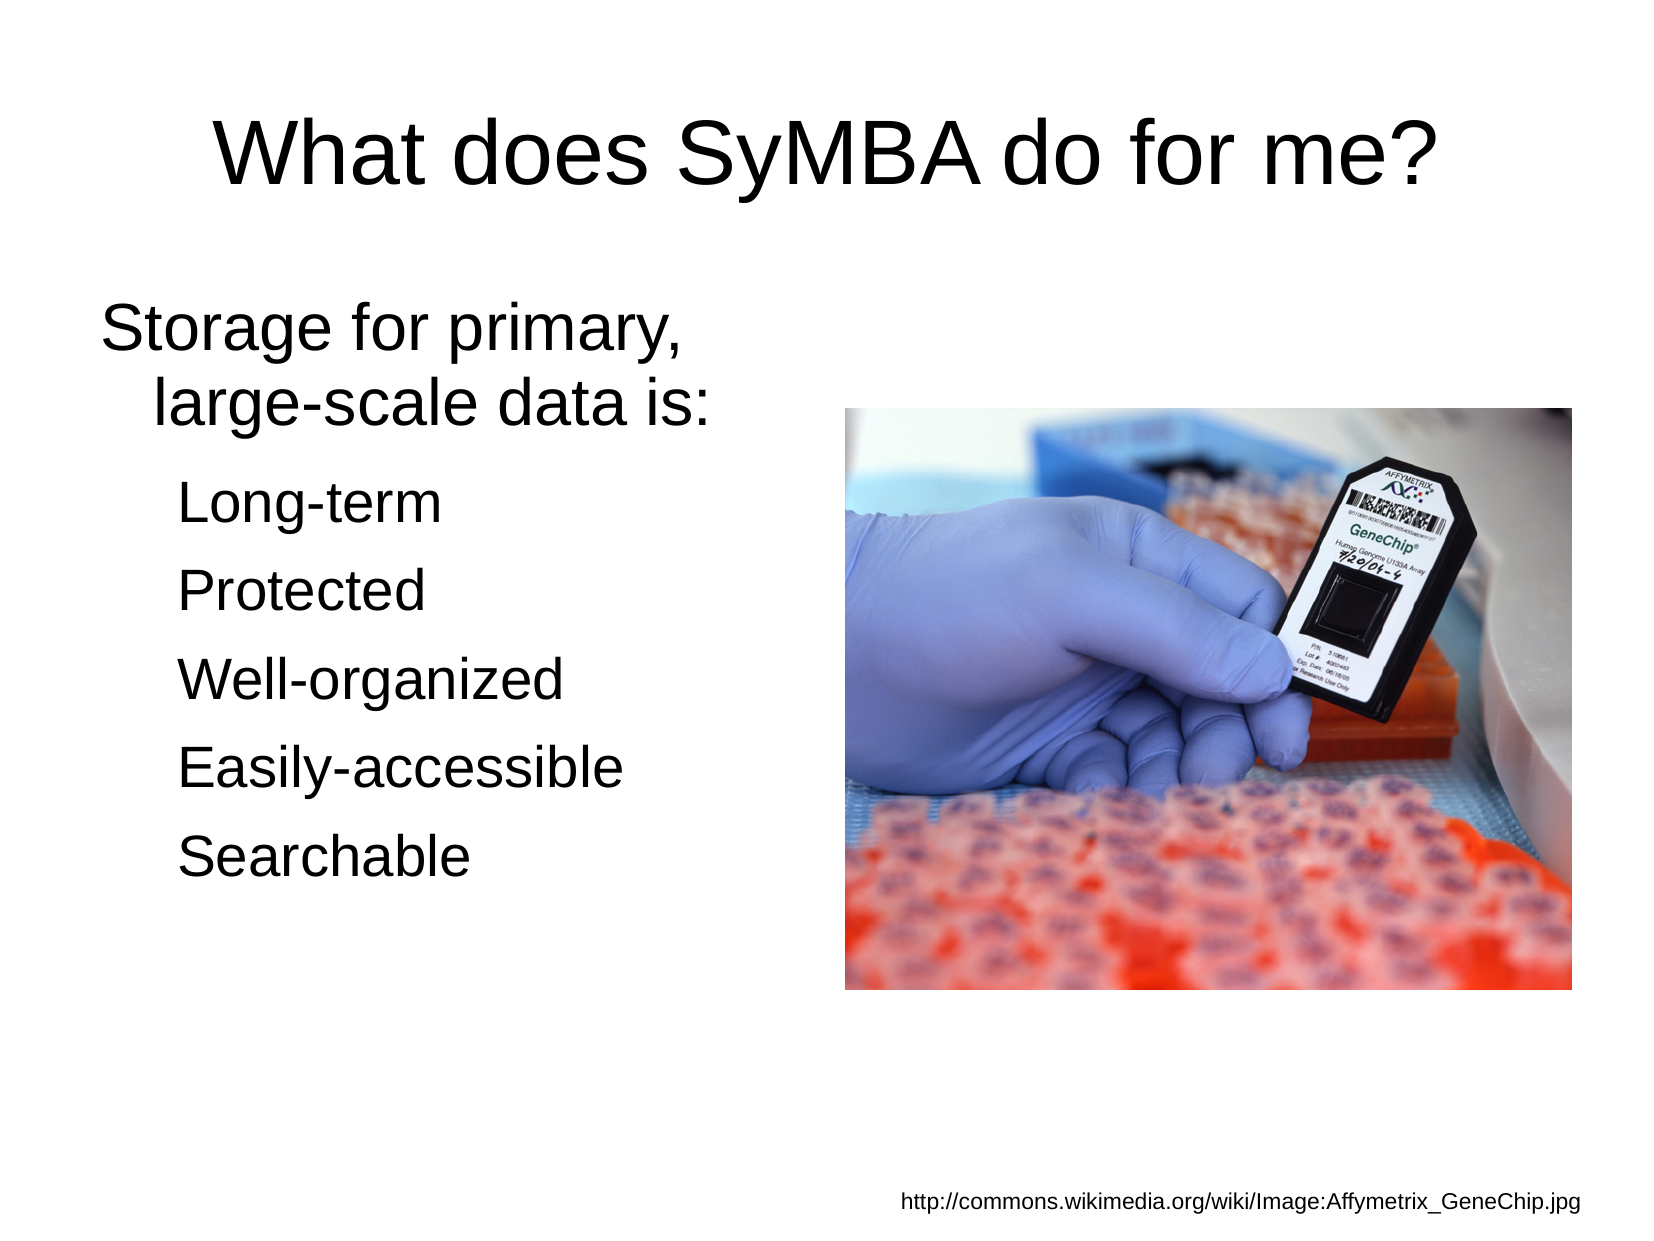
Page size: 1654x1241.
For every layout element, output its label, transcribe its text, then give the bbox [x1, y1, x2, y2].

title What does SyMBA do for me? [82, 49, 1571, 257]
list Storage for primary, large-scale data is: Long-term Protected Well-organized Easily-accessible Searchable [82, 290, 809, 1109]
text_box http://commons.wikimedia.org/wiki/Image:Affymetrix_GeneChip.jpg [886, 1181, 1598, 1225]
picture [845, 408, 1572, 990]
